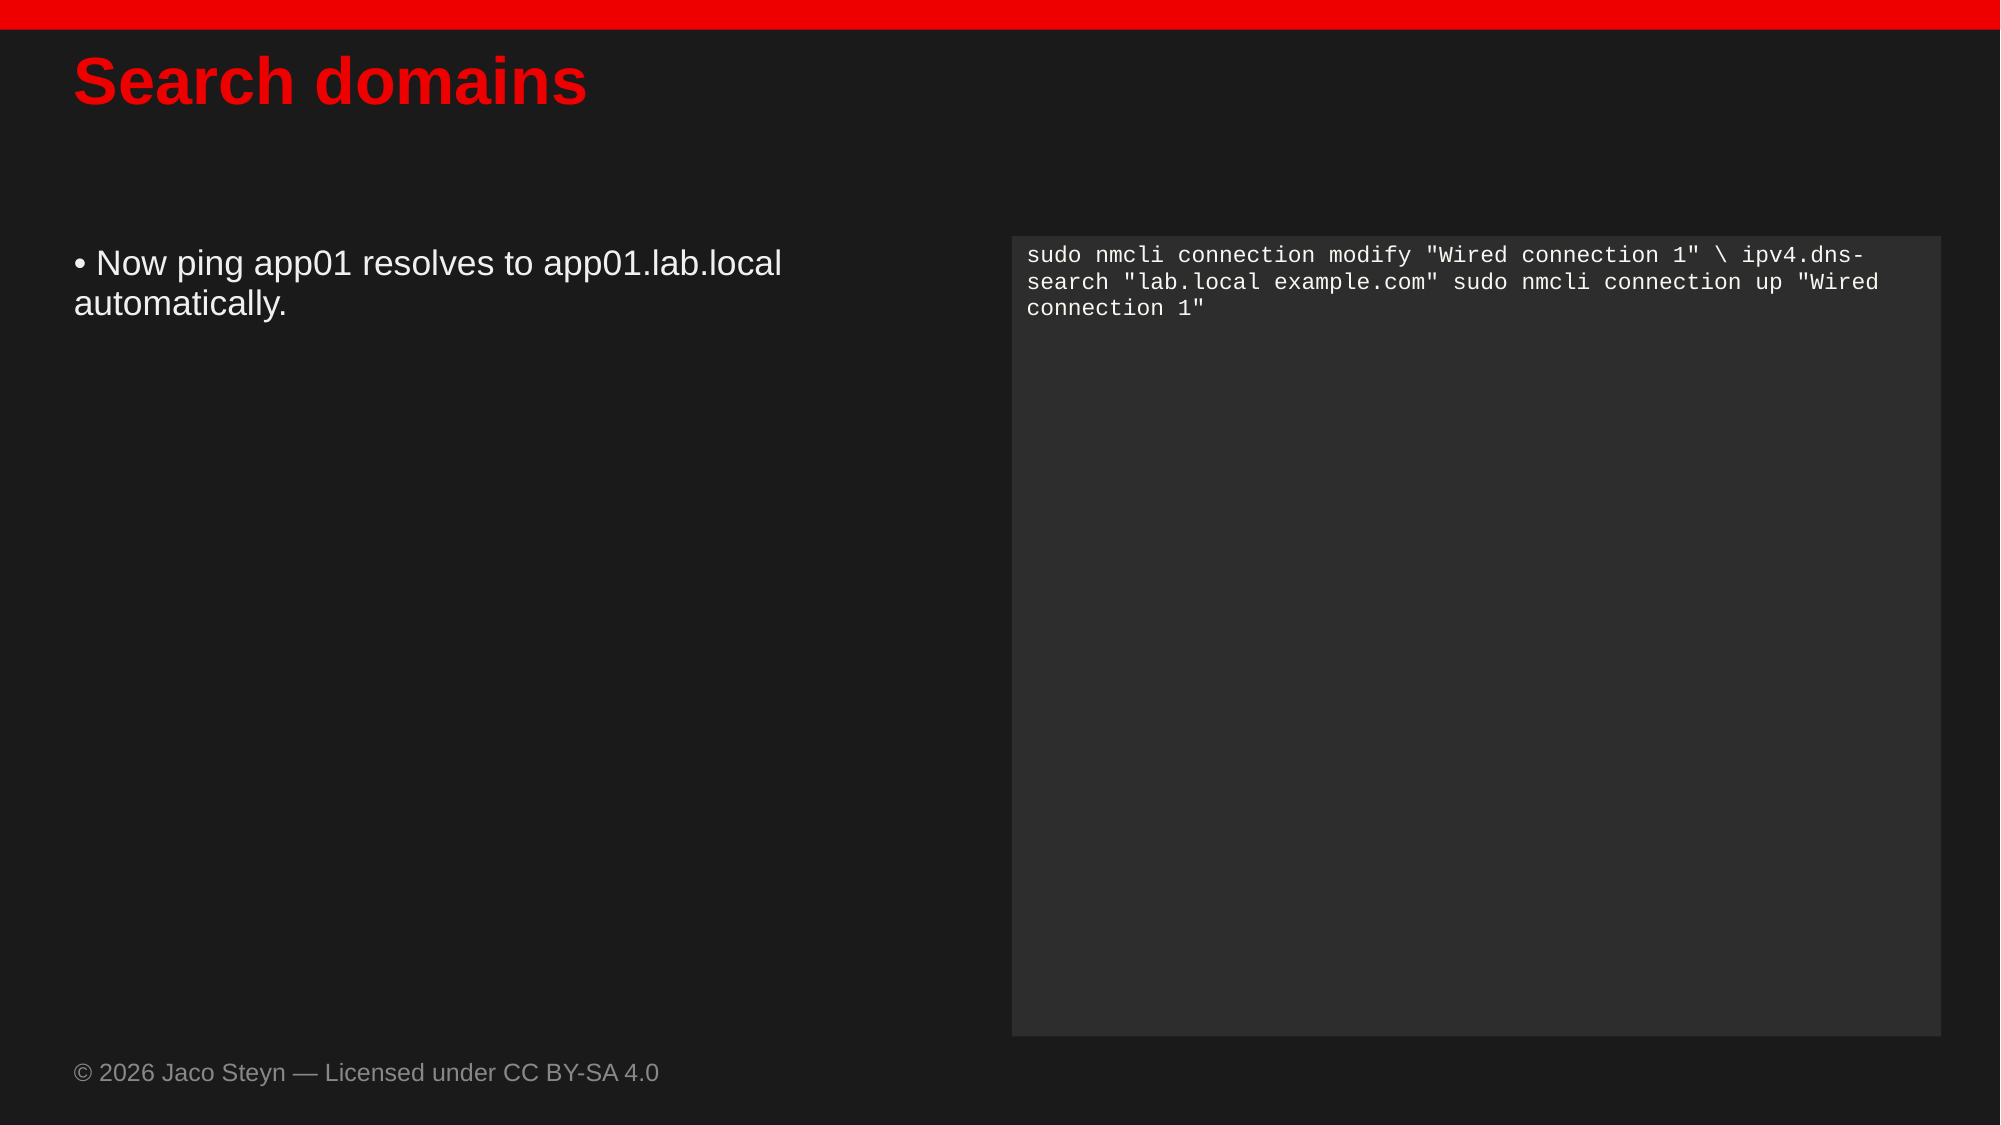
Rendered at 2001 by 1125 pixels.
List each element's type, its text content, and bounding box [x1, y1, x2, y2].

text_box sudo nmcli connection modify "Wired connection 1" \ ipv4.dns-search "lab.local example.com" sudo nmcli connection up "Wired connection 1" [1011, 236, 1942, 1037]
text_box • Now ping app01 resolves to app01.lab.local automatically. [59, 236, 989, 1037]
text_box Search domains [59, 36, 1942, 208]
text_box [0, 0, 2001, 30]
text_box © 2026 Jaco Steyn — Licensed under CC BY-SA 4.0 [59, 1051, 1942, 1093]
